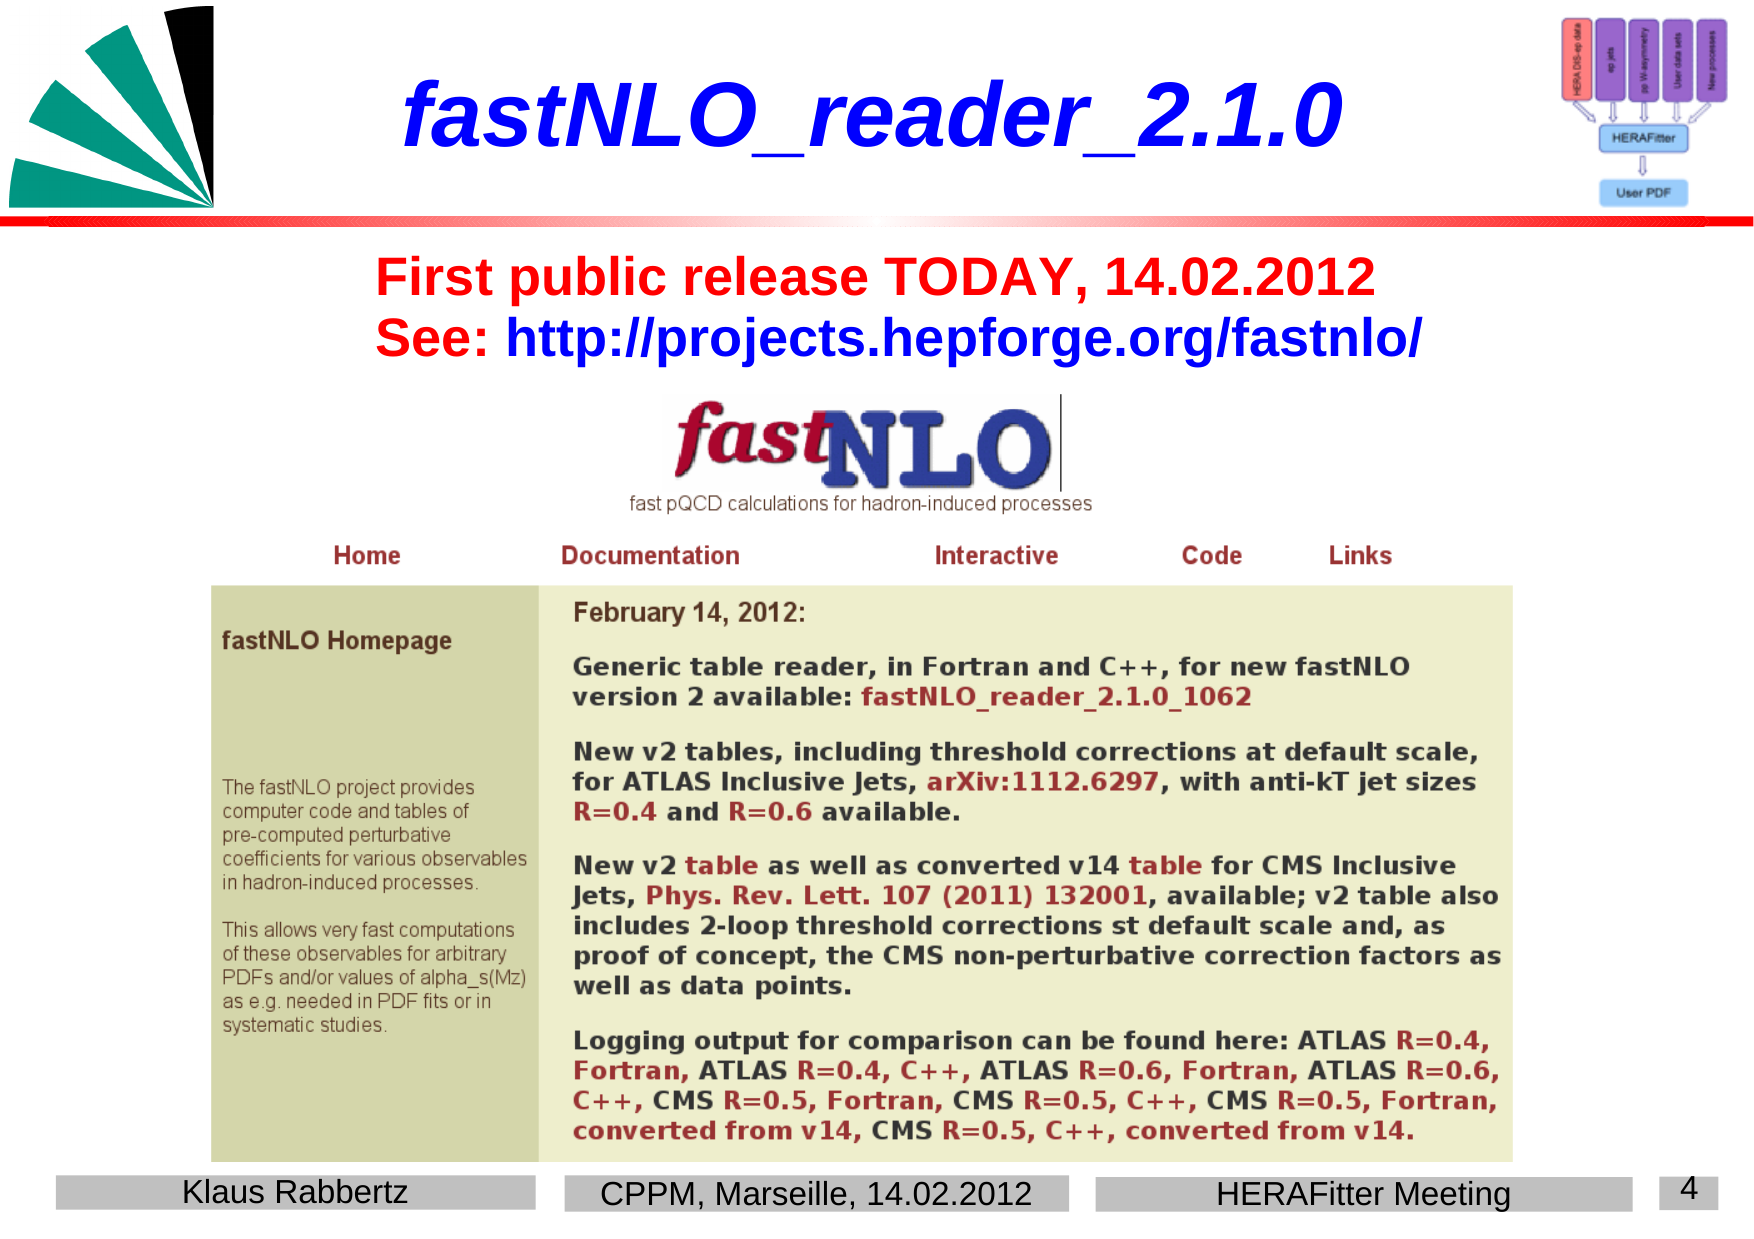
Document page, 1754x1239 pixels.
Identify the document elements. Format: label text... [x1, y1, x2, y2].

title fastNLO_reader_2.1.0 [220, 22, 1525, 207]
picture [1552, 15, 1736, 211]
picture [9, 6, 214, 210]
picture [195, 388, 1533, 1162]
text_box First public release TODAY, 14.02.2012 See: http://projects.hepforge.org/fastnlo/ [363, 240, 1438, 374]
